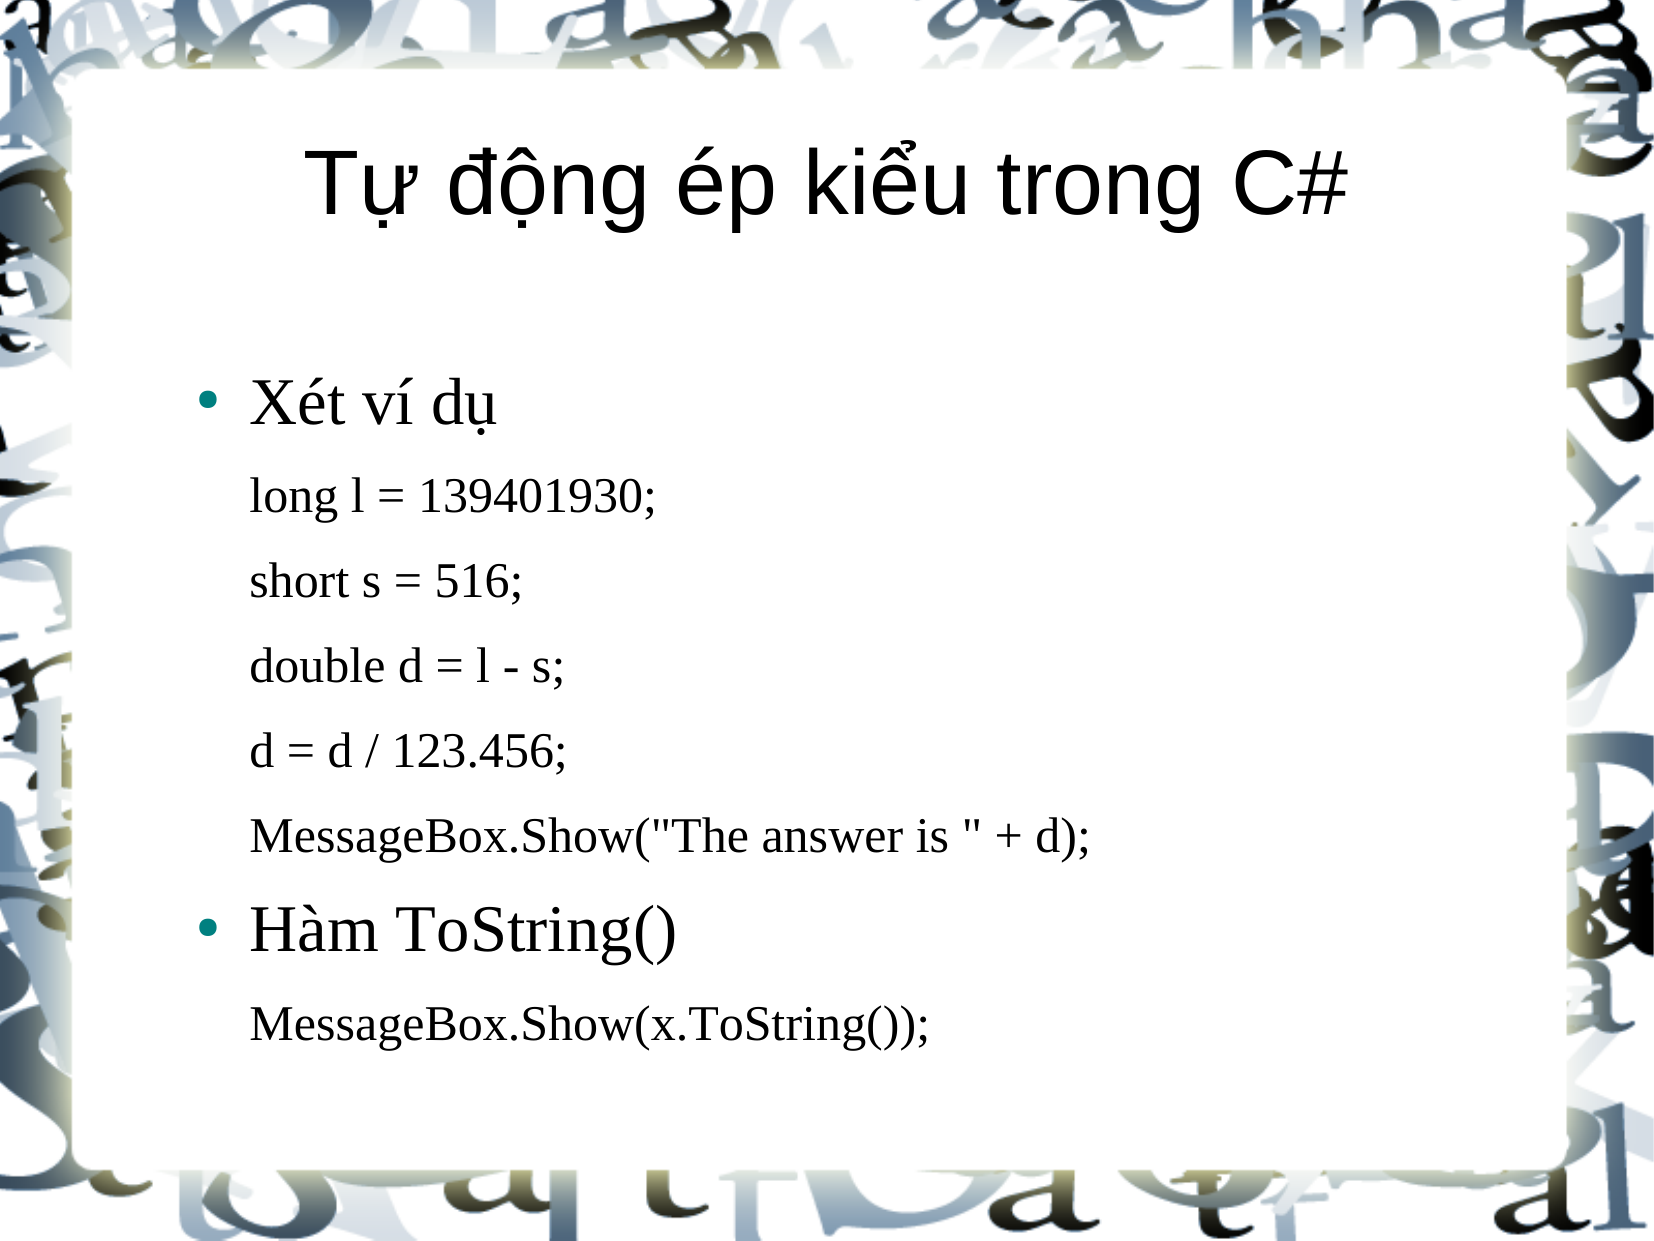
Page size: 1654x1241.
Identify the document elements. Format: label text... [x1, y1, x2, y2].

picture [0, 0, 1654, 1241]
list Xét ví dụ long l = 139401930; short s = 516; double d = l - s; d = d / 123.456; MessageBox.Show("The answer is " + d); Hàm ToString() MessageBox.Show(x.ToString()); [178, 364, 1570, 1161]
title Tự động ép kiểu trong C# [82, 78, 1571, 287]
